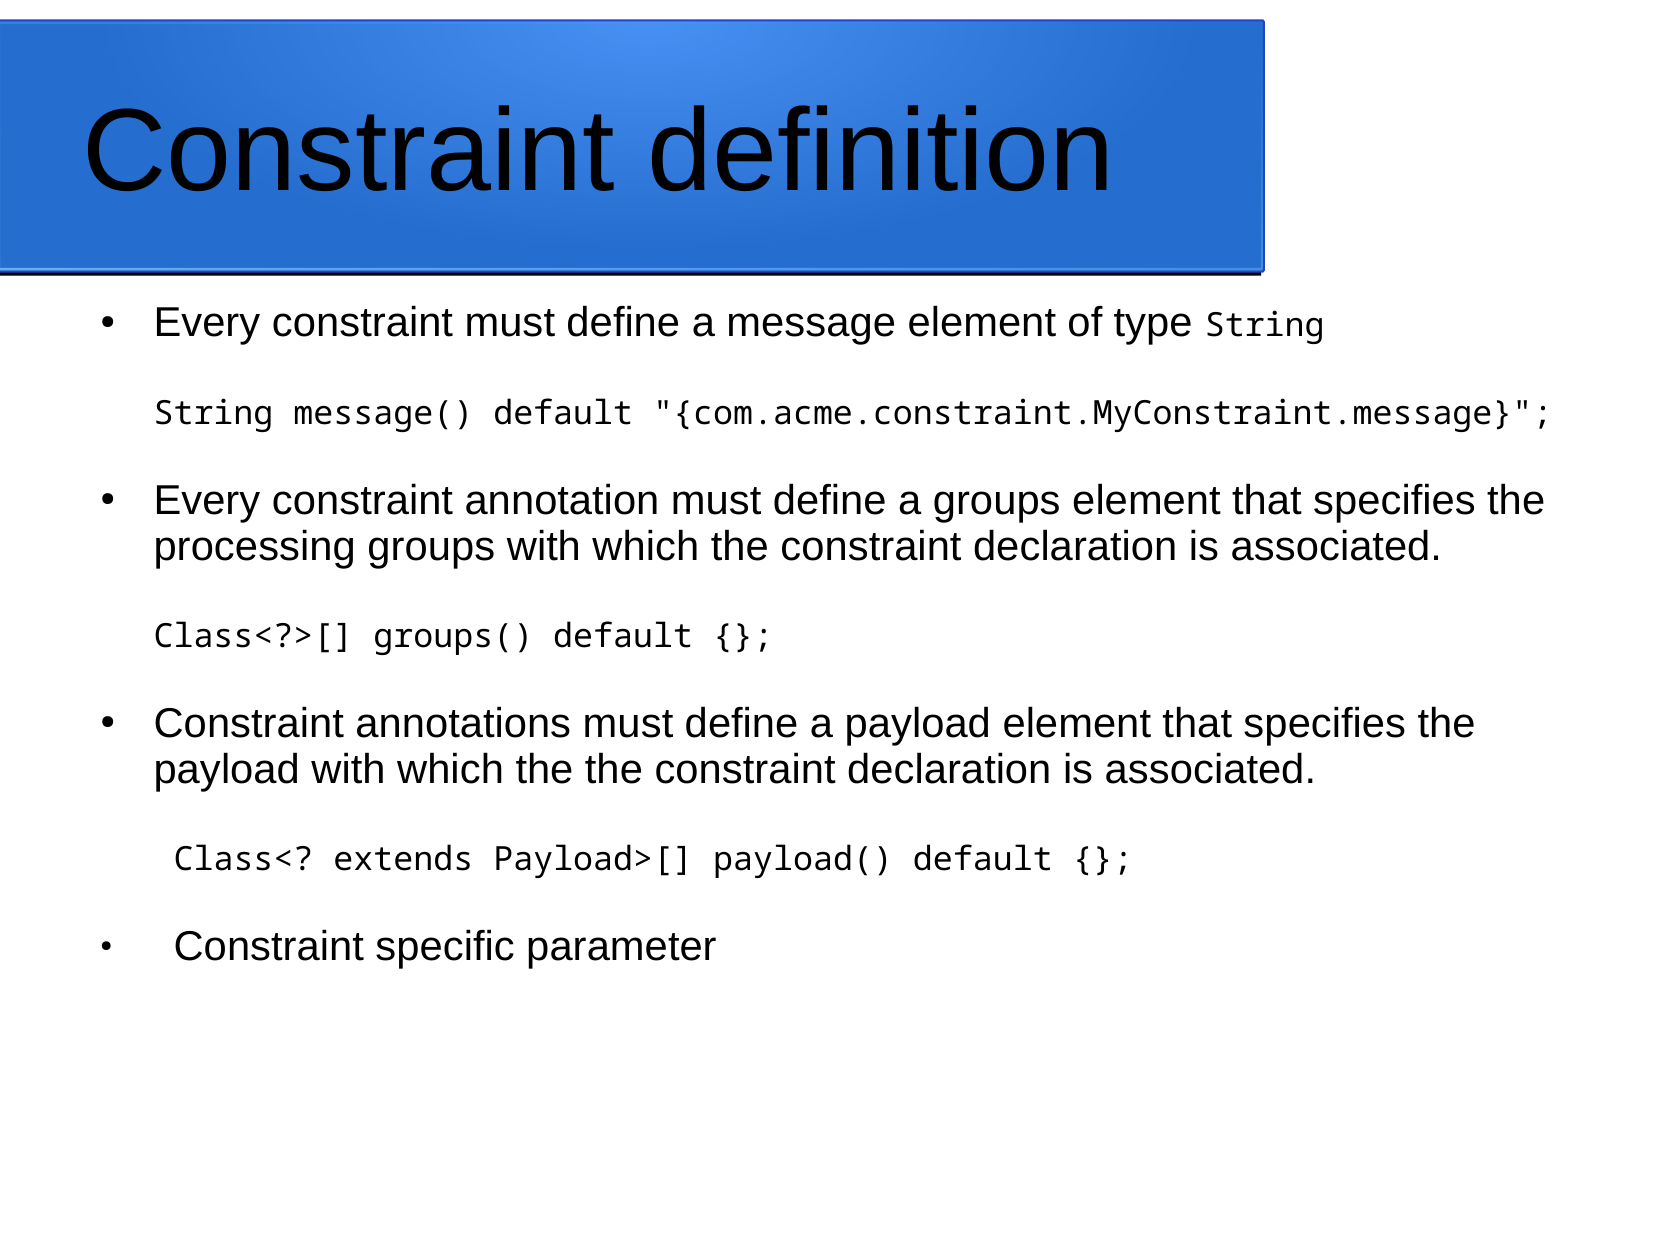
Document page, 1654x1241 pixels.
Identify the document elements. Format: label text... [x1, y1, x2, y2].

title Constraint definition [82, 47, 1235, 252]
list Every constraint must define a message element of type String String message() default "{com.acme.constraint.MyConstraint.message}"; Every constraint annotation must define a groups element that specifies the processing groups with which the constraint declaration is associated. Class<?>[] groups() default {}; Constraint annotations must define a payload element that specifies the payload with which the the constraint declaration is associated. Class<? extends Payload>[] payload() default {}; Constraint specific parameter [82, 299, 1571, 1019]
